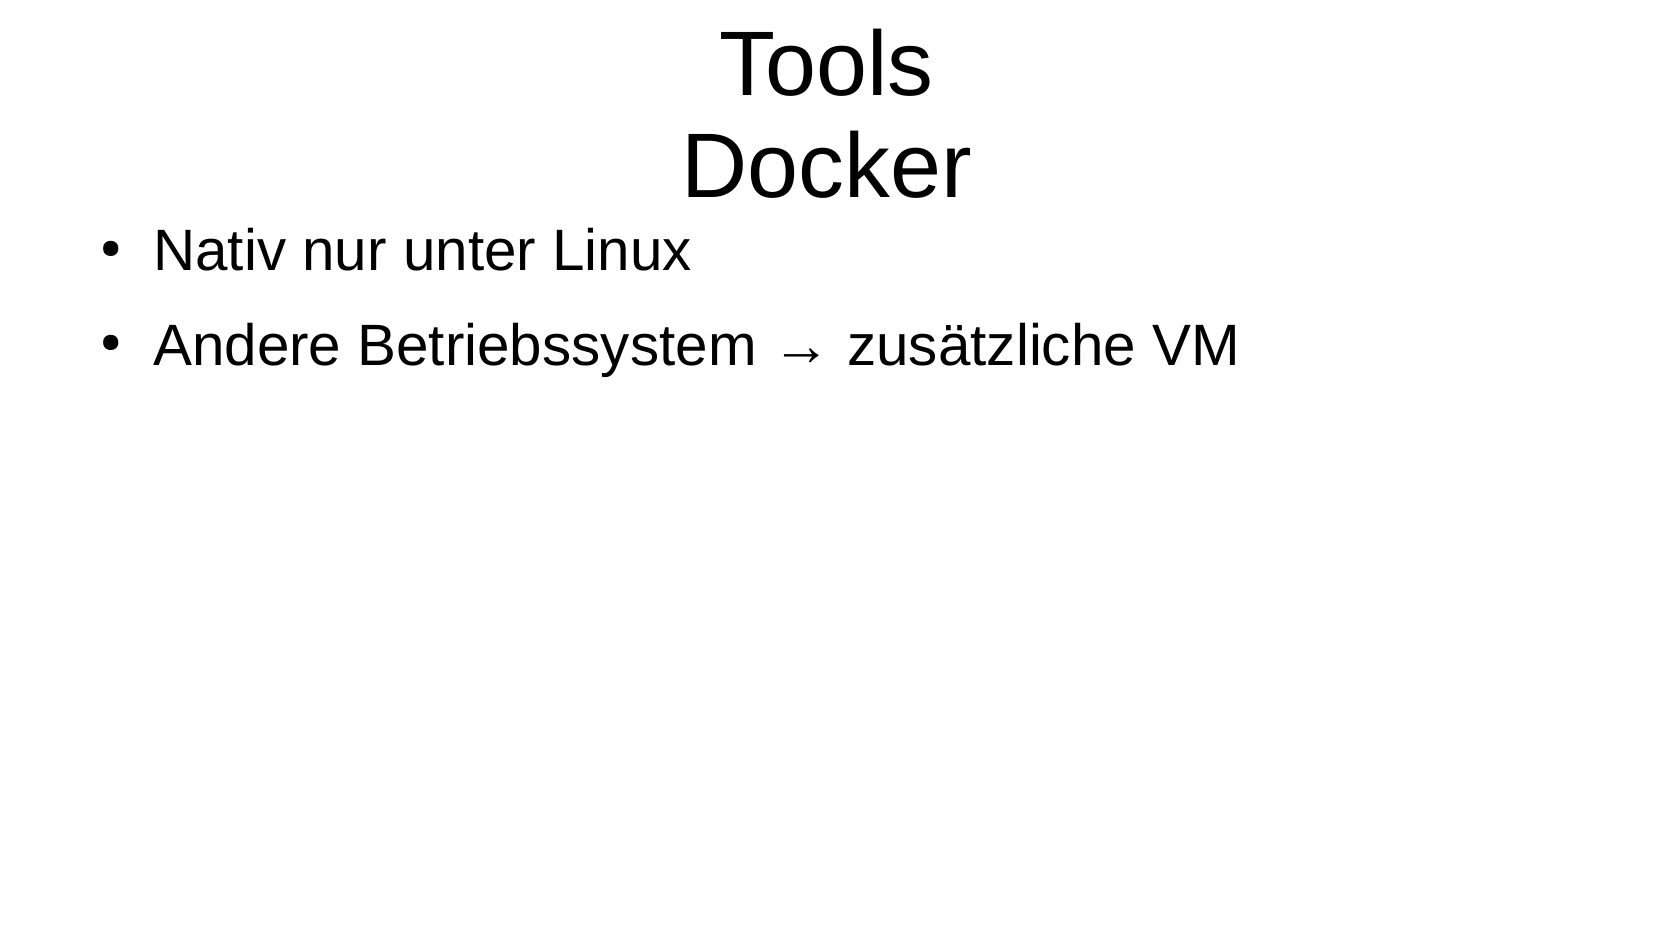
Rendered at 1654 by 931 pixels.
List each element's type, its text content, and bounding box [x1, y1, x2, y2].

list Nativ nur unter Linux Andere Betriebssystem → zusätzliche VM [82, 217, 1571, 758]
title Tools Docker [82, 12, 1571, 217]
